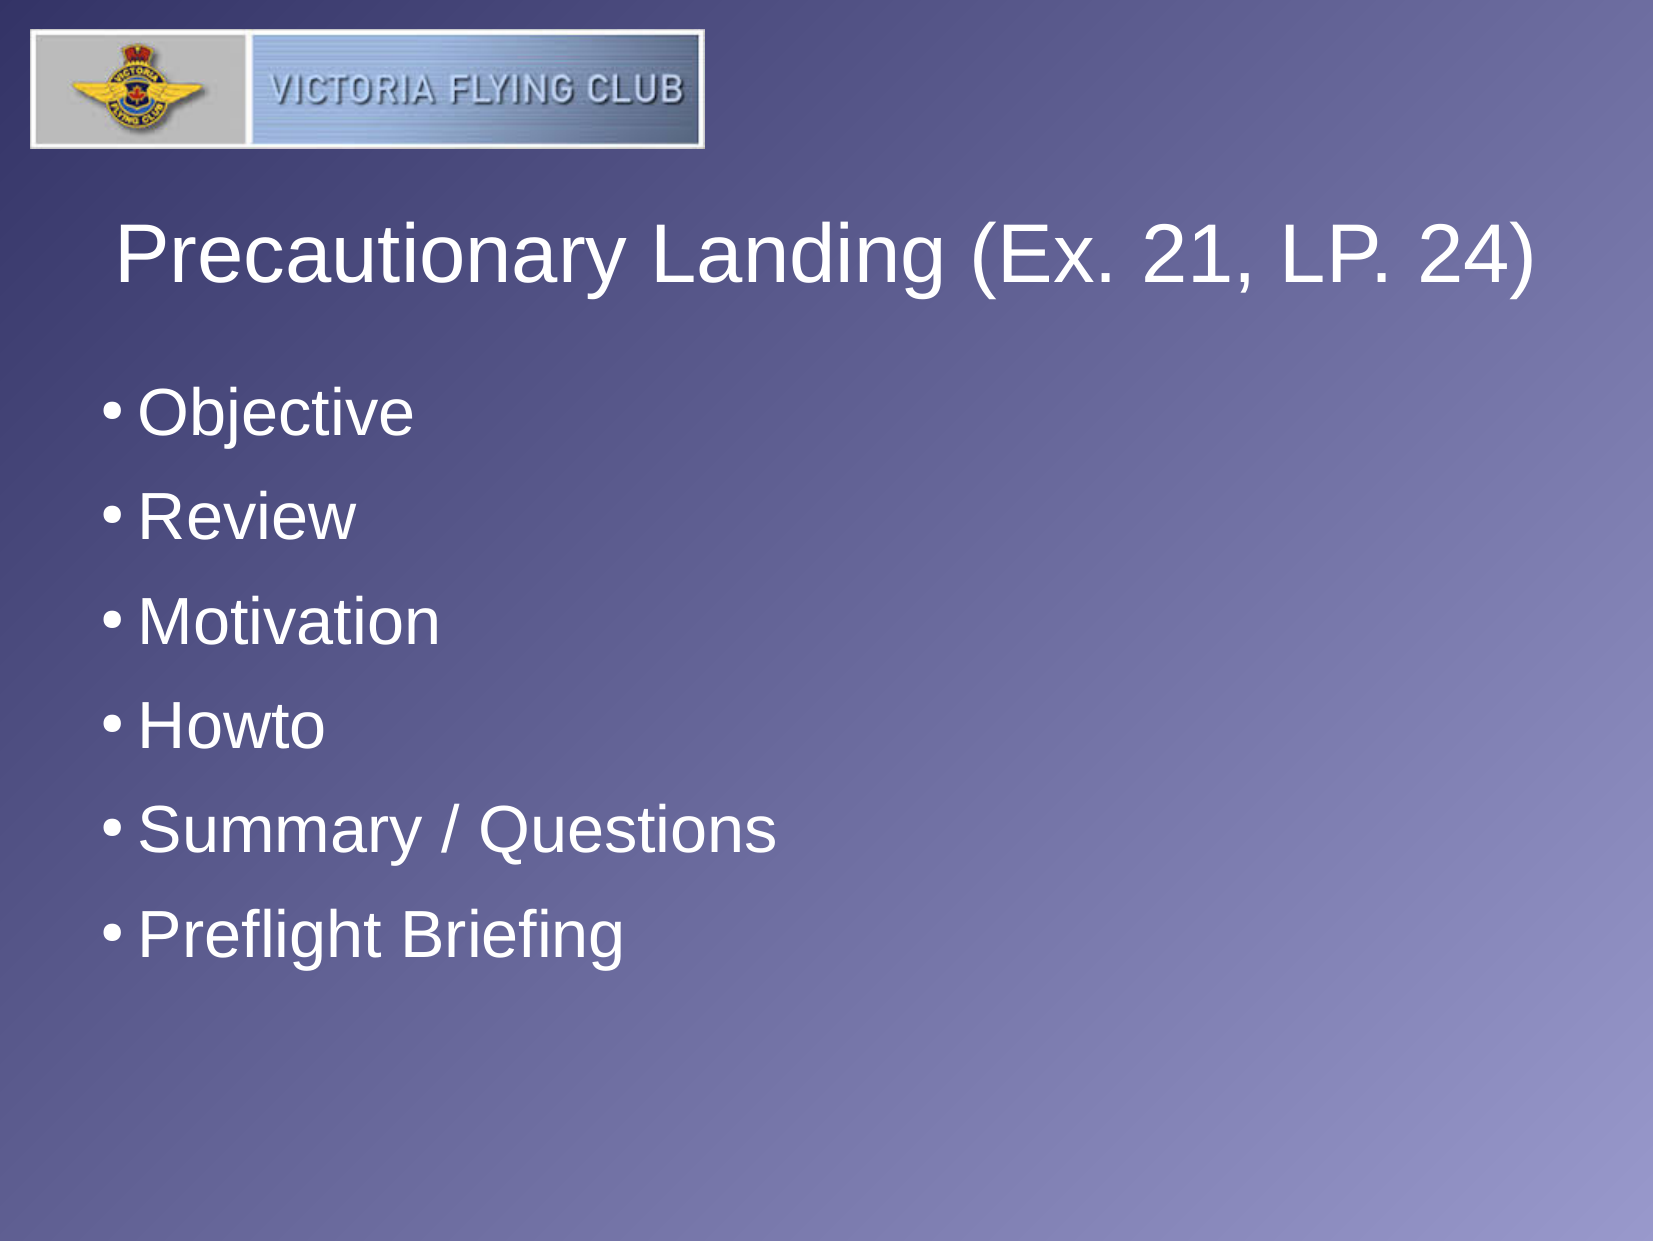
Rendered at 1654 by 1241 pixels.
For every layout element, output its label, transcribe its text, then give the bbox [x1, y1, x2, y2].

list Objective Review Motivation Howto Summary / Questions Preflight Briefing [82, 375, 1571, 1095]
title Precautionary Landing (Ex. 21, LP. 24) [82, 150, 1571, 358]
picture [30, 29, 705, 149]
